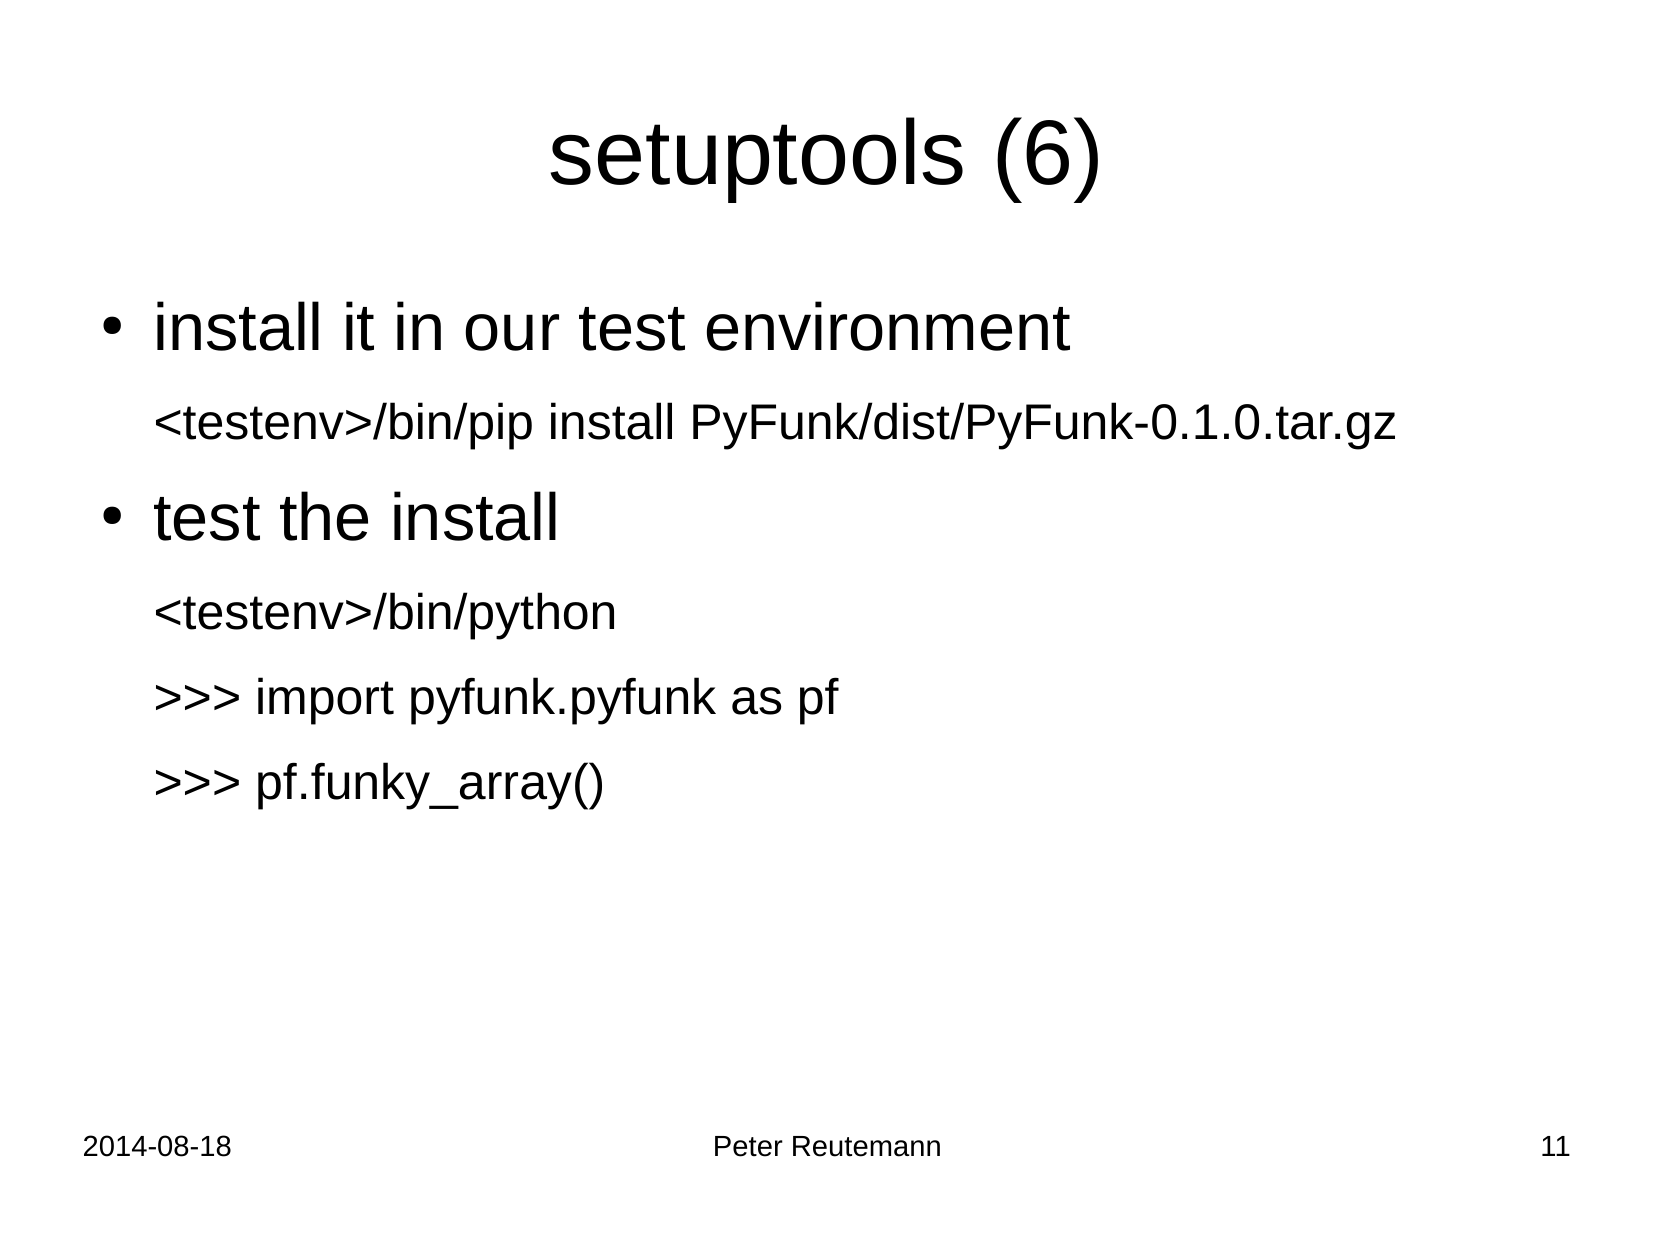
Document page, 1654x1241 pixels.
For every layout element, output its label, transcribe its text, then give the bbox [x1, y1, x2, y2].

list install it in our test environment <testenv>/bin/pip install PyFunk/dist/PyFunk-0.1.0.tar.gz test the install <testenv>/bin/python >>> import pyfunk.pyfunk as pf >>> pf.funky_array() [82, 290, 1538, 1010]
title setuptools (6) [82, 49, 1571, 257]
